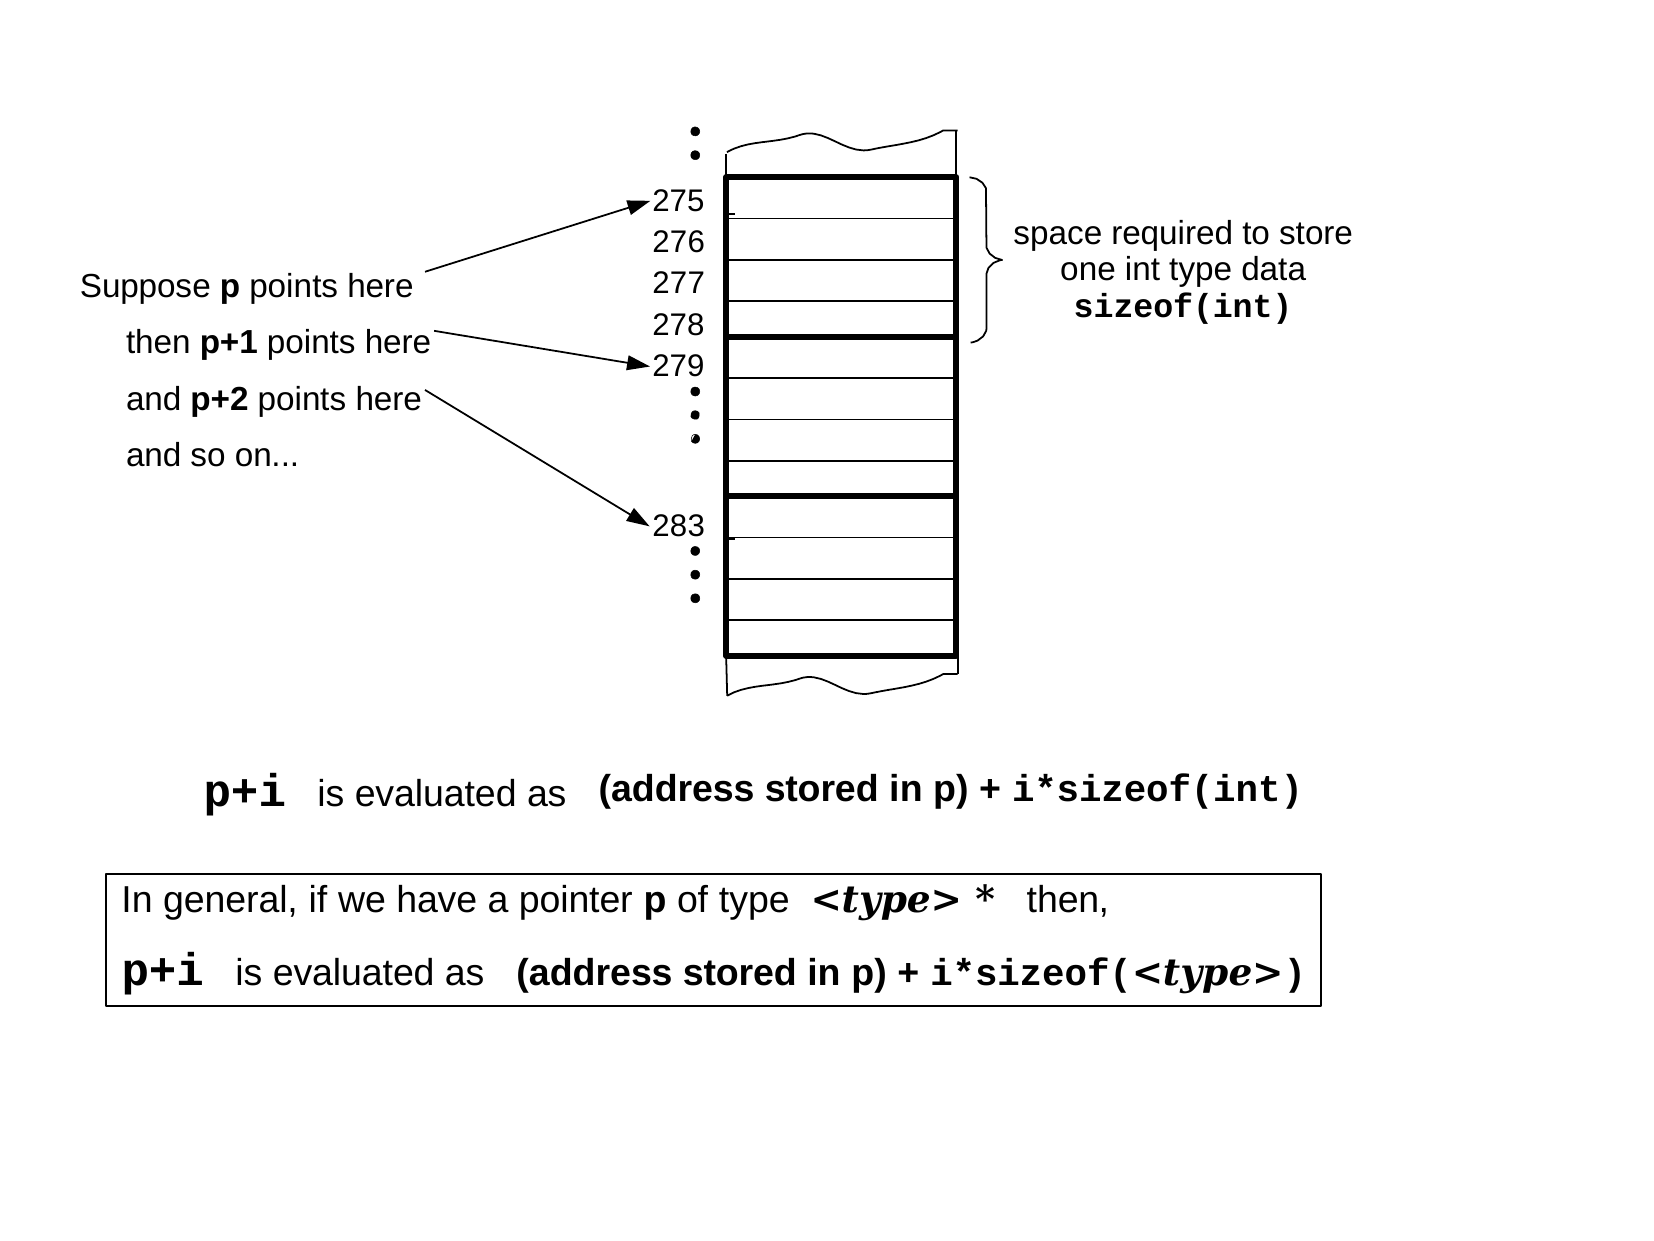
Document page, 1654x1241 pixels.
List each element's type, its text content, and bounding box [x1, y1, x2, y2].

text_box [692, 547, 699, 555]
text_box space required to store one int type data sizeof(int) [1010, 215, 1355, 328]
text_box [692, 388, 699, 395]
text_box [692, 435, 699, 442]
text_box [692, 571, 699, 578]
text_box 283 [650, 504, 737, 543]
text_box [692, 128, 699, 135]
text_box [692, 152, 699, 159]
text_box 275 [650, 180, 737, 218]
text_box [692, 595, 699, 602]
text_box In general, if we have a pointer p of type <type> * then, p+i is evaluated as (address stored in p) + i*sizeof(<type>) [106, 874, 1322, 1006]
text_box 276 277 278 279 [650, 221, 707, 383]
text_box p+i is evaluated as [201, 760, 570, 816]
text_box (address stored in p) + i*sizeof(int) [596, 763, 1307, 809]
text_box Suppose p points here then p+1 points here and p+2 points here and so on... [77, 247, 435, 457]
